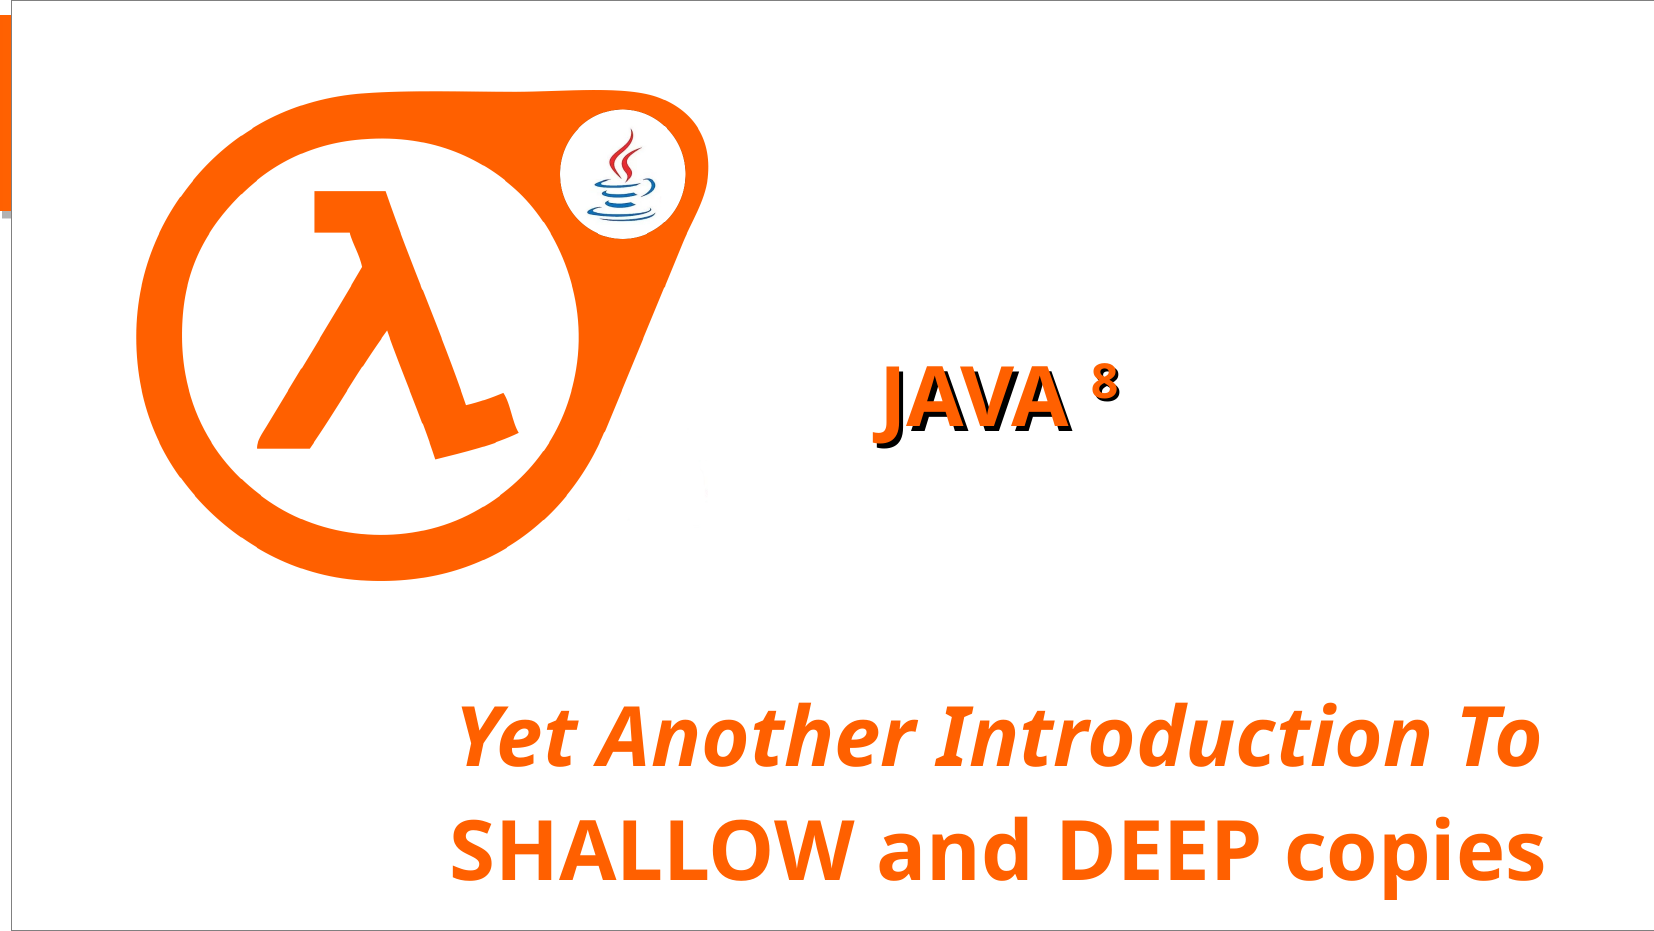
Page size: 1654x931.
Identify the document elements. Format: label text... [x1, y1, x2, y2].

picture [120, 76, 725, 601]
text_box [11, 0, 1654, 931]
text_box JAVA 8 Yet Another Introduction To SHALLOW and DEEP copies [435, 330, 1545, 812]
